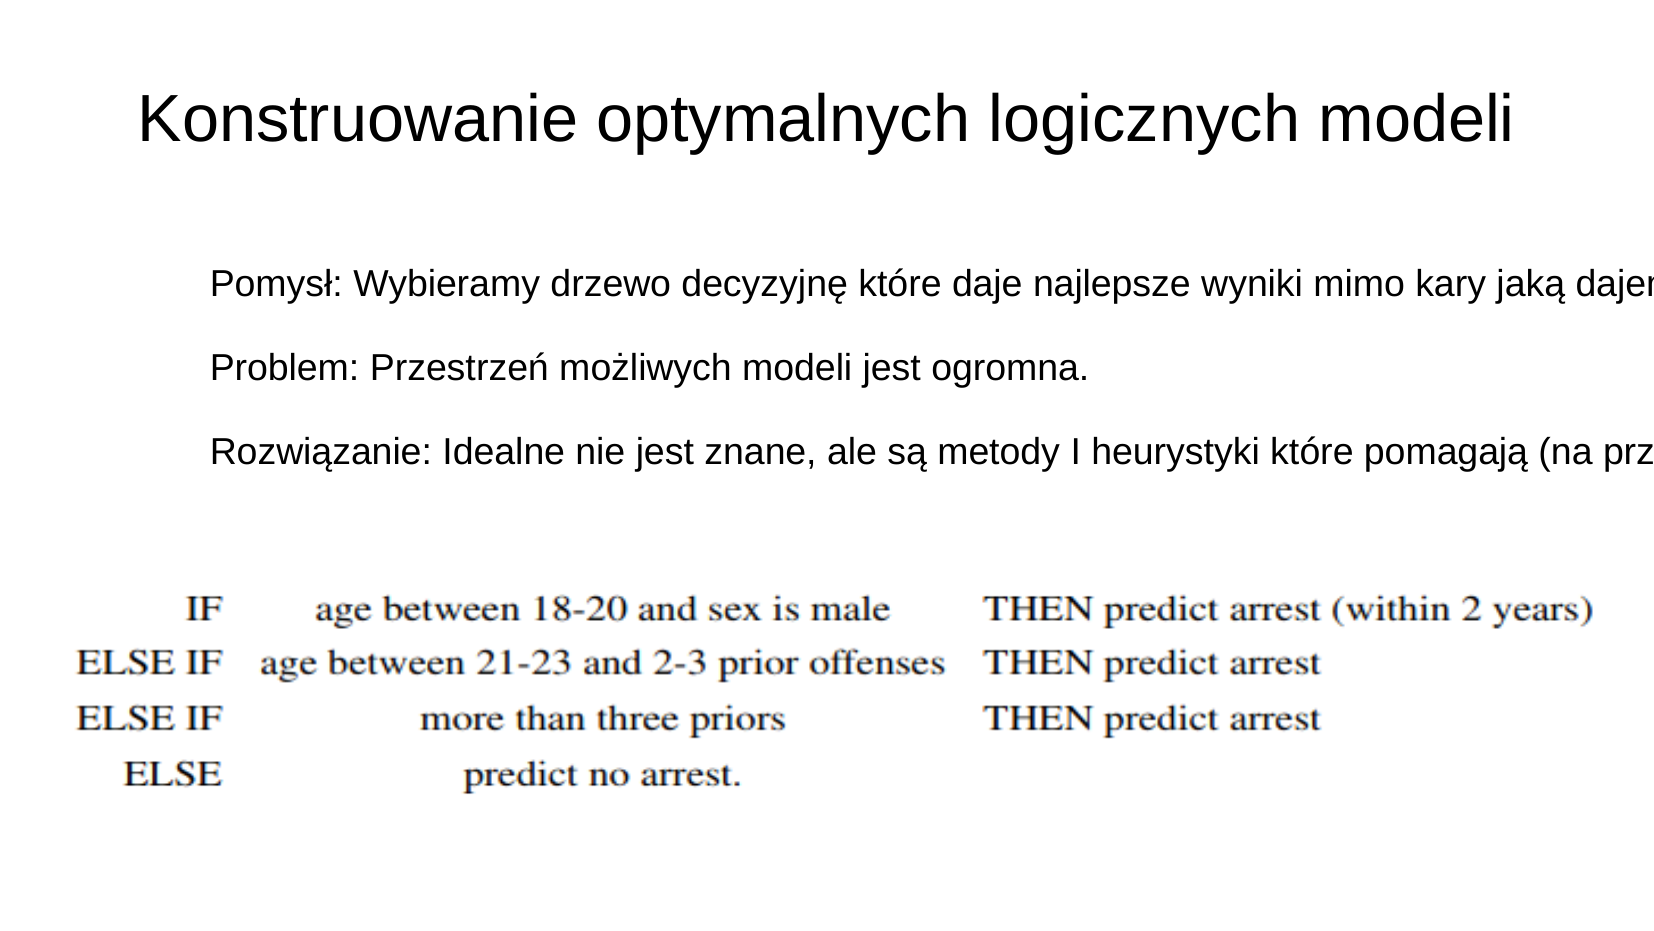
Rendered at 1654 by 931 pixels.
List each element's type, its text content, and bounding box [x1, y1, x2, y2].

title Konstruowanie optymalnych logicznych modeli [82, 37, 1571, 193]
picture [28, 570, 1636, 811]
text_box Pomysł: Wybieramy drzewo decyzyjnę które daje najlepsze wyniki mimo kary jaką dajemy za złożoność modelu na przykład za głębokość drzewa. Problem: Przestrzeń możliwych modeli jest ogromna. Rozwiązanie: Idealne nie jest znane, ale są metody I heurystyki które pomagają (na przykład algorytm Corels) [195, 255, 1561, 606]
